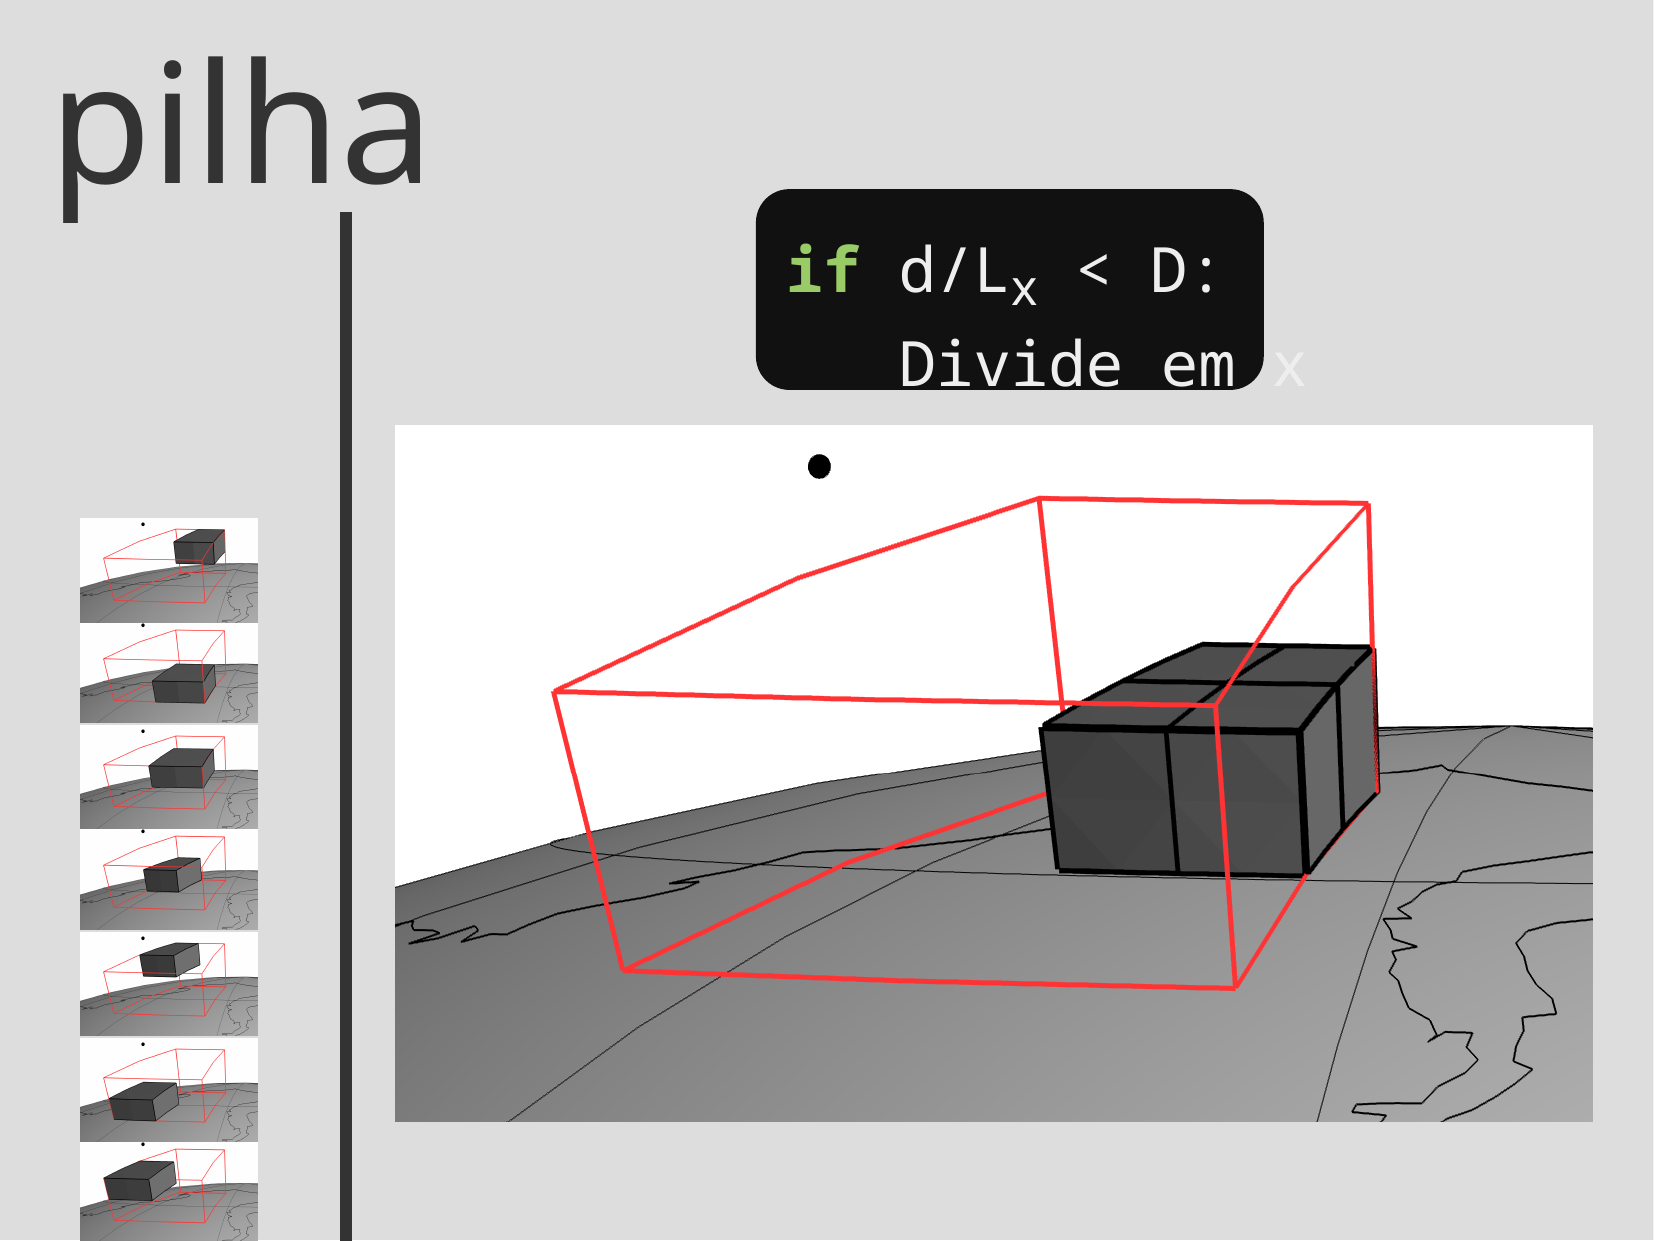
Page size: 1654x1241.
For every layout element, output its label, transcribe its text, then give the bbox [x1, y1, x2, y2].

picture [80, 1038, 258, 1241]
text_box pilha [34, 0, 323, 207]
picture [395, 425, 1593, 1123]
text_box if d/Lx < D: Divide em x [771, 218, 1239, 370]
picture [80, 518, 258, 723]
text_box [755, 189, 1264, 390]
picture [80, 932, 258, 1036]
picture [80, 725, 258, 930]
